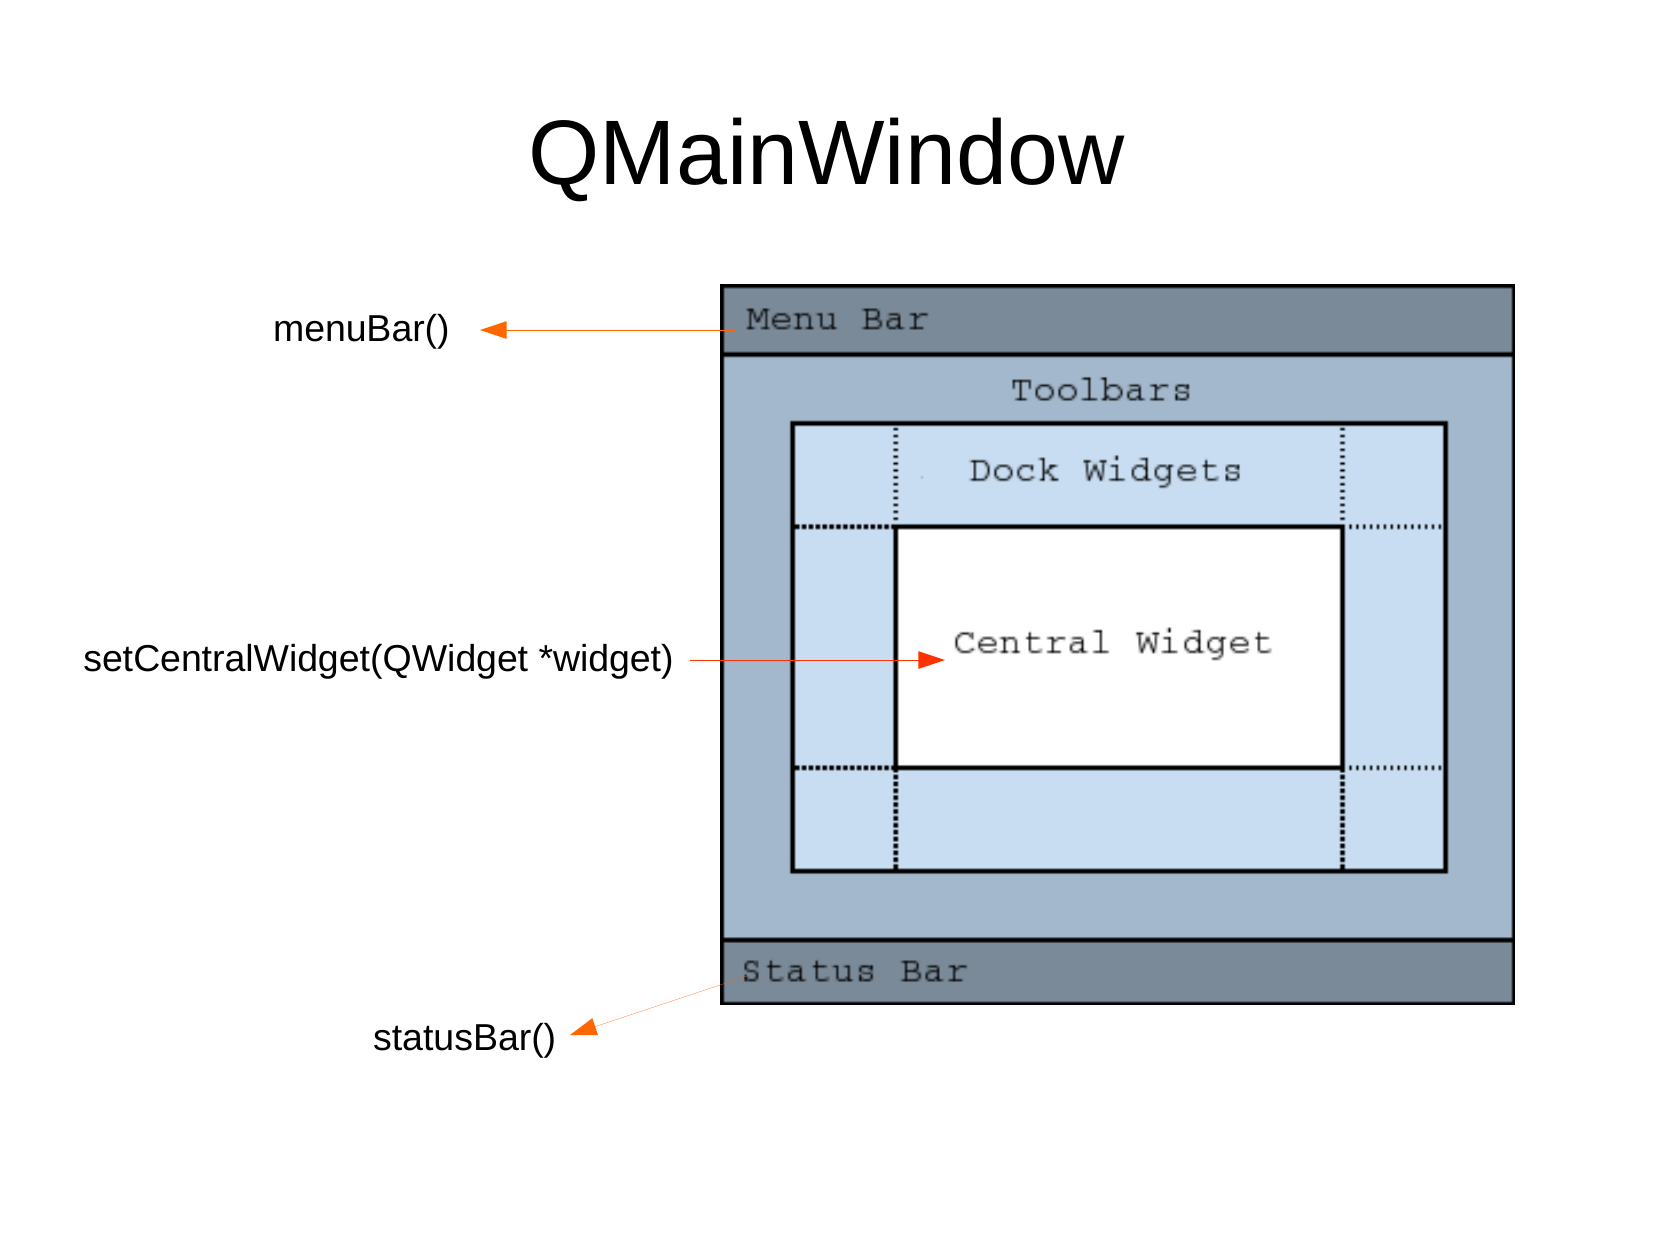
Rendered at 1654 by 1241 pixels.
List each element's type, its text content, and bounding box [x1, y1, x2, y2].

title QMainWindow [82, 49, 1571, 257]
text_box menuBar() [258, 300, 466, 357]
picture [720, 284, 1515, 1005]
text_box statusBar() [358, 1008, 582, 1066]
text_box setCentralWidget(QWidget *widget) [68, 630, 691, 687]
